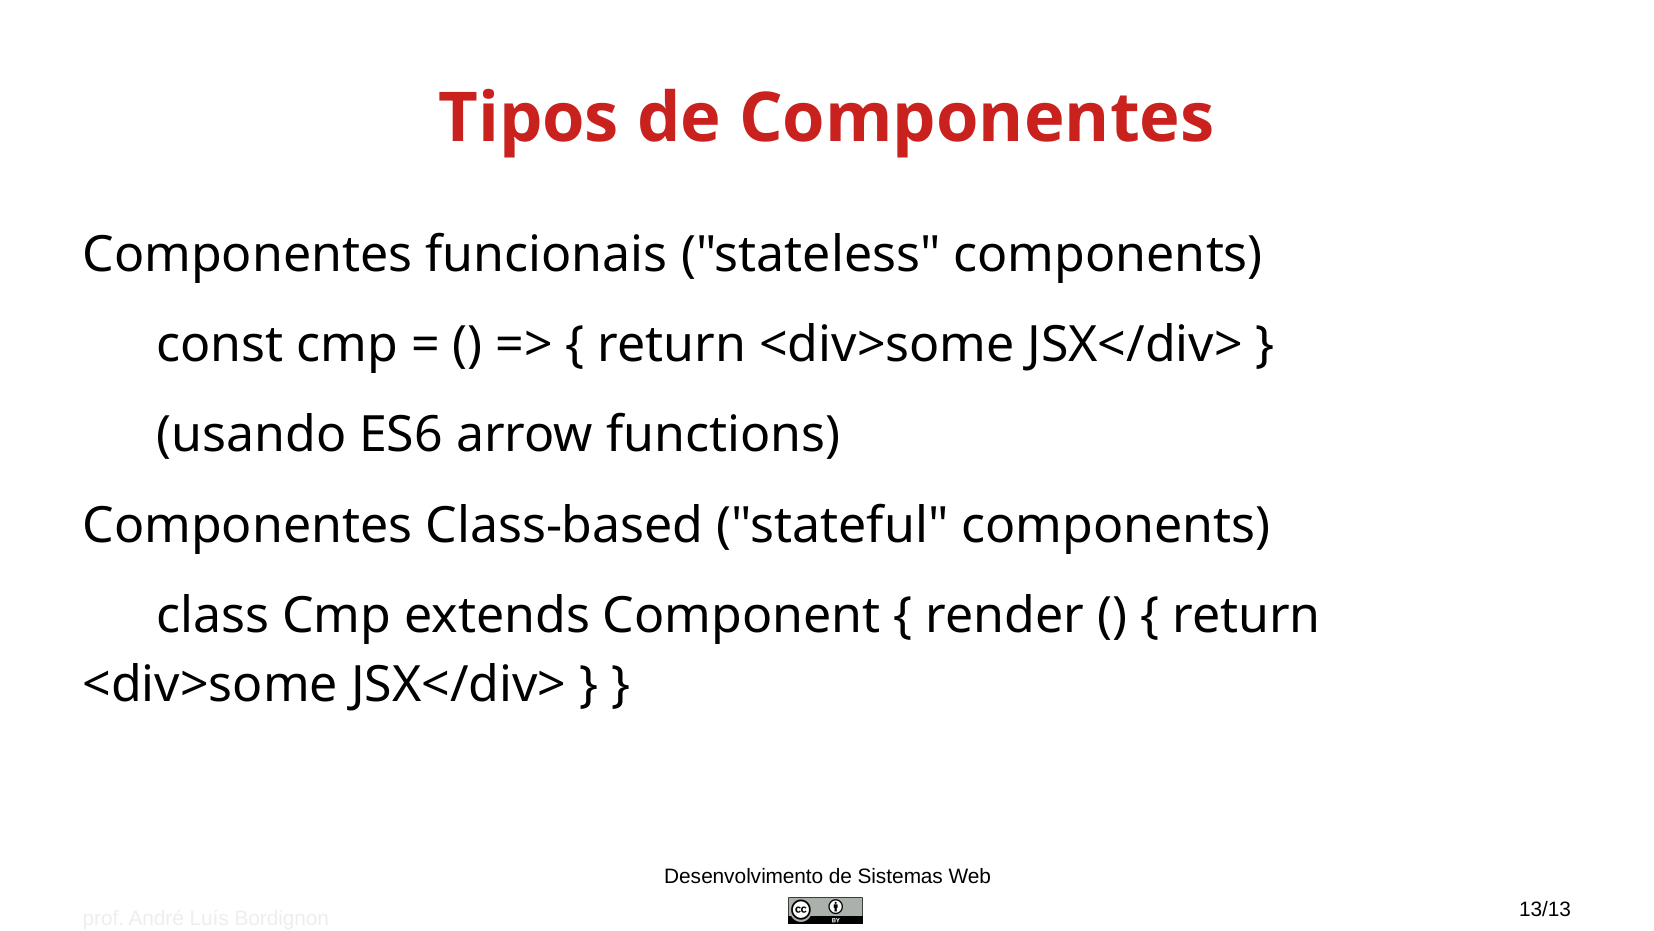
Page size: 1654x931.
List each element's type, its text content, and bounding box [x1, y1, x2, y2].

list Componentes funcionais ("stateless" components) const cmp = () => { return <div>some JSX</div> } (usando ES6 arrow functions) Componentes Class-based ("stateful" components) class Cmp extends Component { render () { return <div>some JSX</div> } } [82, 217, 1571, 827]
title Tipos de Componentes [82, 37, 1571, 193]
picture [788, 897, 863, 924]
